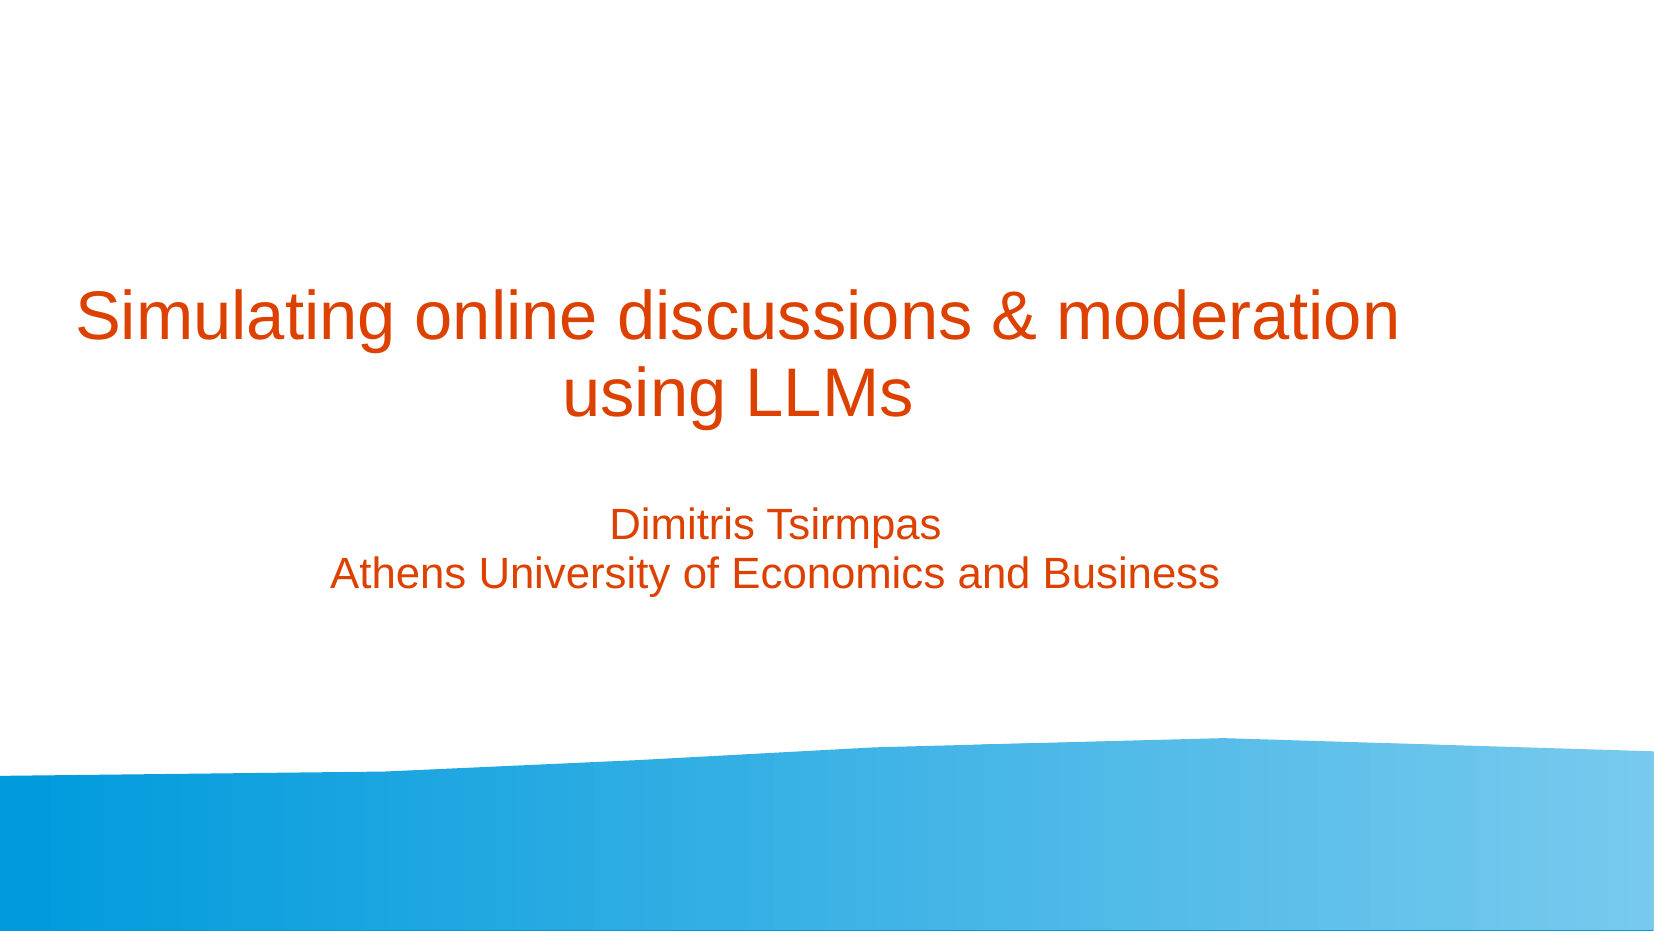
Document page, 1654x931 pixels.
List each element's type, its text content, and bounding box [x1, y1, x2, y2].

title Simulating online discussions & moderation using LLMs [0, 265, 1477, 443]
title Dimitris Tsirmpas Athens University of Economics and Business [37, 460, 1514, 638]
